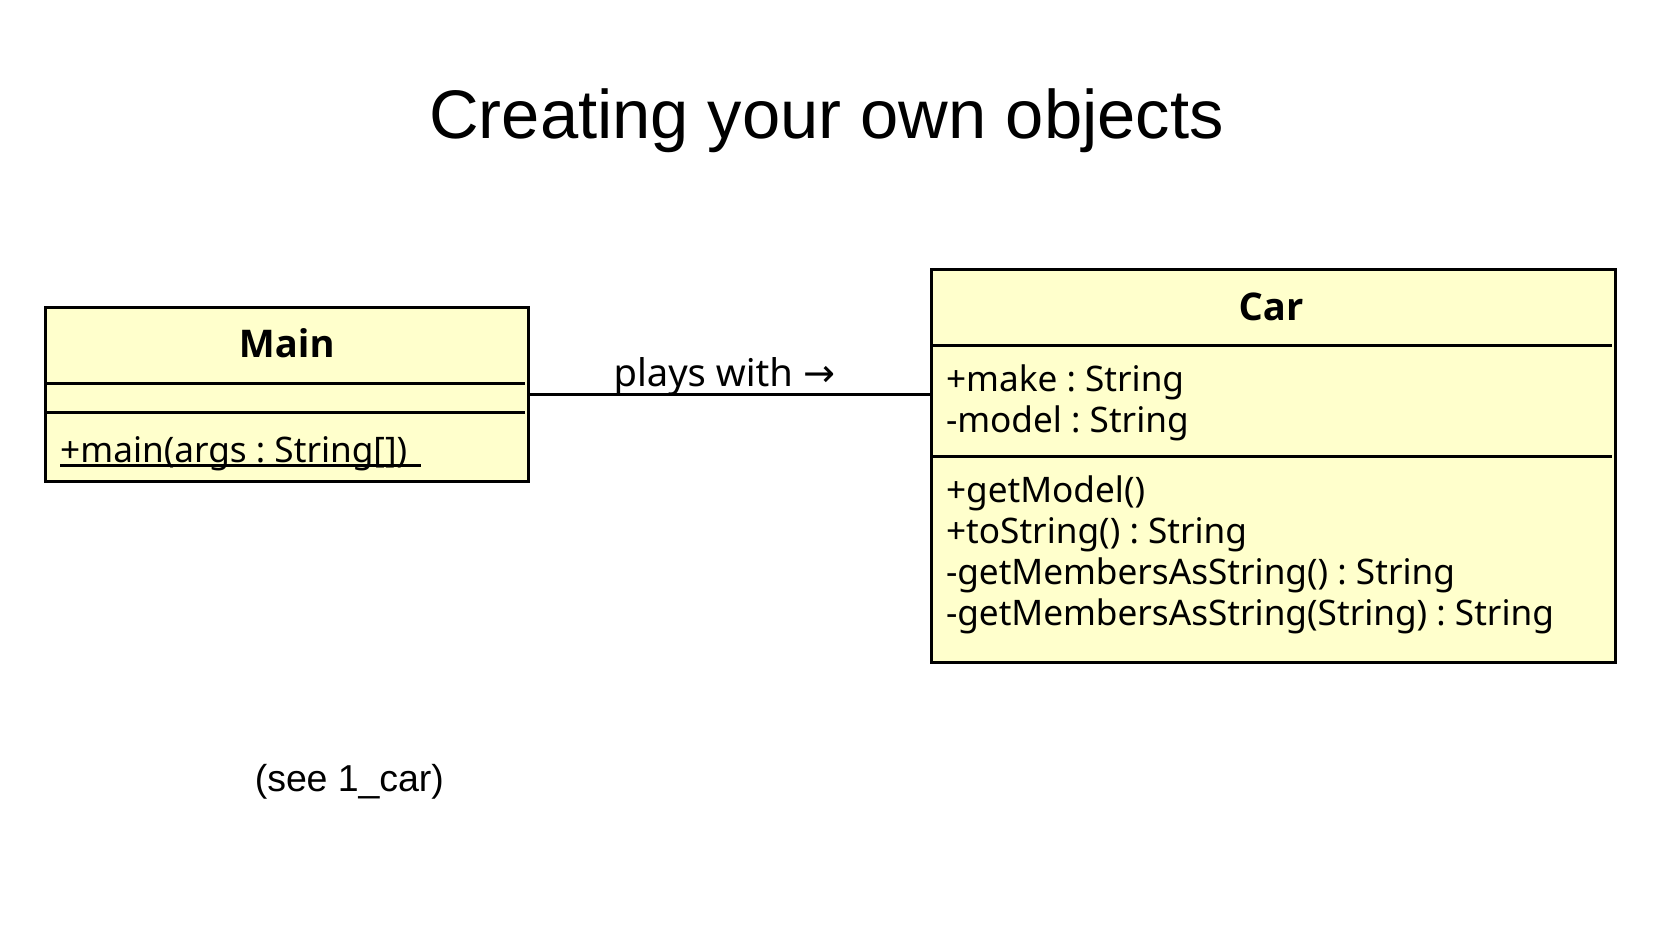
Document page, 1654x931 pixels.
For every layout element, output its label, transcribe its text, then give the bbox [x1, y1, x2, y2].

title Creating your own objects [82, 37, 1571, 193]
text_box (see 1_car) [240, 750, 459, 807]
picture [0, 223, 1654, 711]
